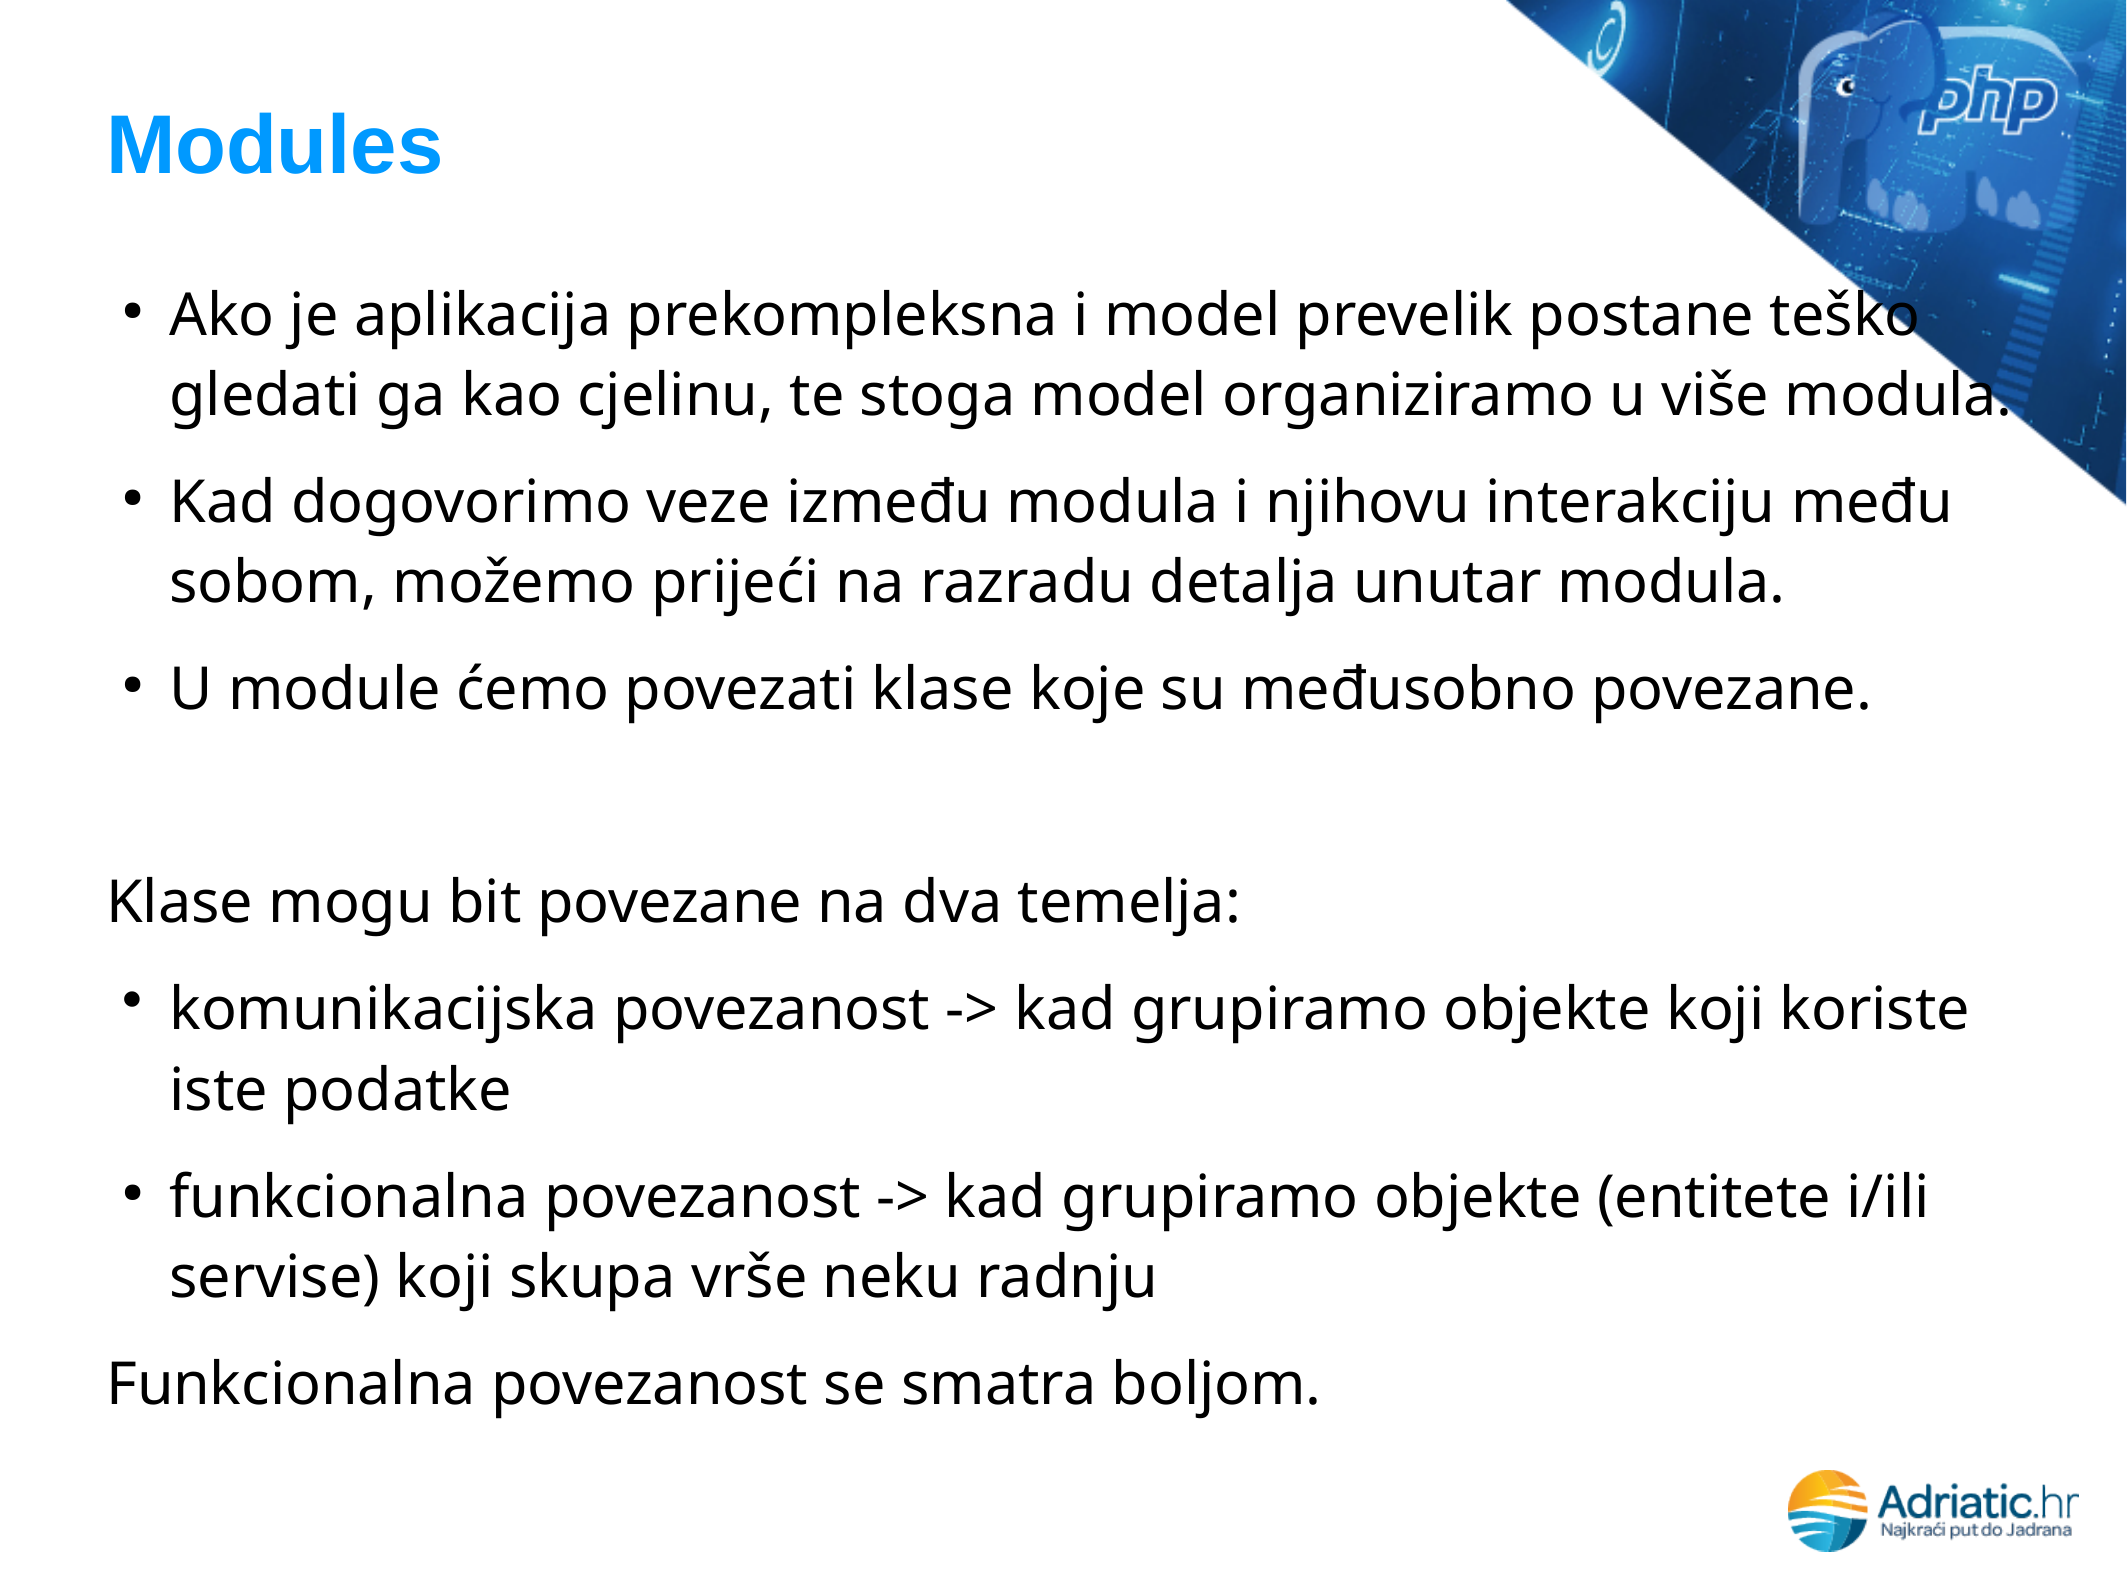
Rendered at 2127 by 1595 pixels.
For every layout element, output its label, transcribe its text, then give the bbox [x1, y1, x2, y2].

list Ako je aplikacija prekompleksna i model prevelik postane teško gledati ga kao cjelinu, te stoga model organiziramo u više modula. Kad dogovorimo veze između modula i njihovu interakciju među sobom, možemo prijeći na razradu detalja unutar modula. U module ćemo povezati klase koje su međusobno povezane. Klase mogu bit povezane na dva temelja: komunikacijska povezanost -> kad grupiramo objekte koji koriste iste podatke funkcionalna povezanost -> kad grupiramo objekte (entitete i/ili servise) koji skupa vrše neku radnju Funkcionalna povezanost se smatra boljom. [106, 271, 2020, 1453]
picture [1505, 0, 2127, 625]
picture [1788, 1470, 2079, 1552]
title Modules [106, 70, 1630, 219]
